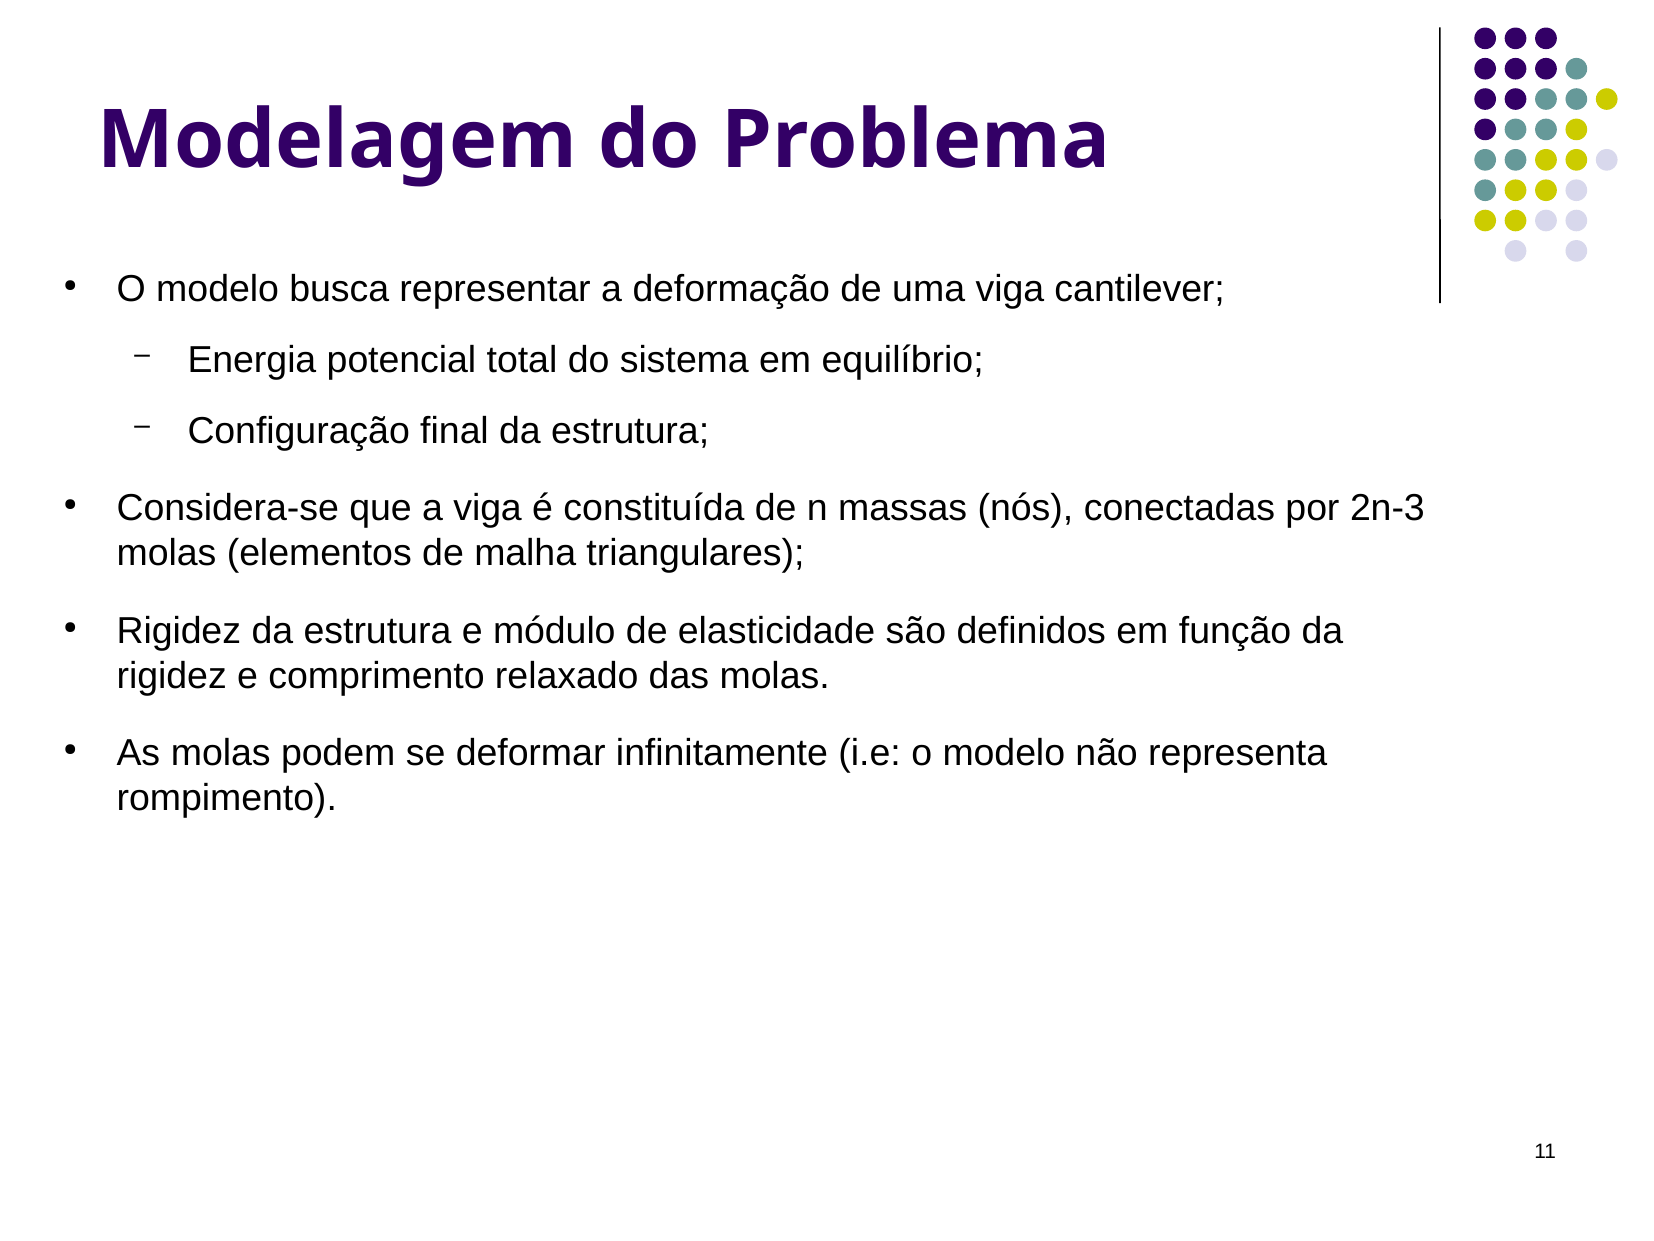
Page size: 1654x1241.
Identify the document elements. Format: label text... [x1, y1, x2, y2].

title Modelagem do Problema [82, 52, 1447, 192]
slide_number <número> [1185, 1129, 1571, 1213]
list O modelo busca representar a deformação de uma viga cantilever; Energia potencial total do sistema em equilíbrio; Configuração final da estrutura; Considera-se que a viga é constituída de n massas (nós), conectadas por 2n-3 molas (elementos de malha triangulares); Rigidez da estrutura e módulo de elasticidade são definidos em função da rigidez e comprimento relaxado das molas. As molas podem se deformar infinitamente (i.e: o modelo não representa rompimento). [30, 256, 1461, 853]
